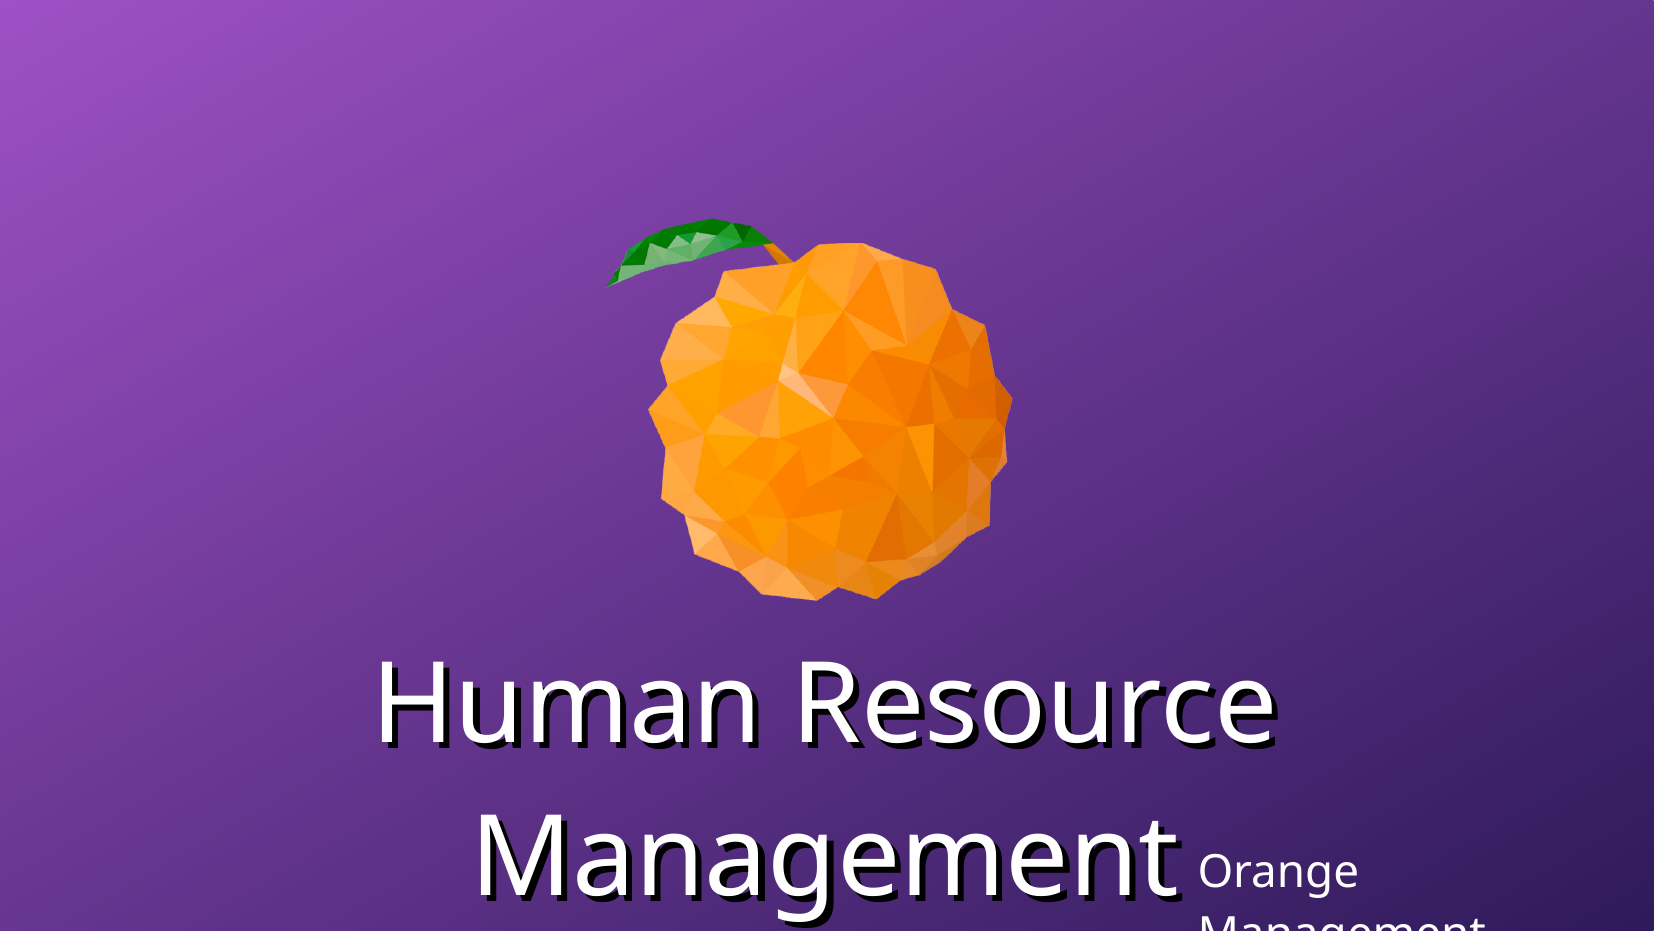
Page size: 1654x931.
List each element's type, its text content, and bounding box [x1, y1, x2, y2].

text_box [1326, 927, 1337, 931]
text_box [1287, 927, 1310, 931]
text_box [1355, 927, 1366, 931]
text_box [1410, 927, 1420, 931]
picture [606, 218, 1013, 601]
text_box [1234, 927, 1256, 931]
text_box [0, 0, 1654, 931]
text_box [1273, 927, 1284, 931]
text_box Orange Management [1182, 830, 1648, 907]
text_box [1450, 927, 1461, 931]
text_box [1396, 927, 1407, 931]
text_box [1313, 927, 1323, 931]
text_box [1423, 927, 1434, 931]
text_box [1381, 927, 1391, 931]
text_box [1342, 927, 1352, 931]
text_box [0, 927, 1201, 931]
text_box Human Resource Management [0, 614, 1651, 927]
text_box [1212, 927, 1224, 931]
